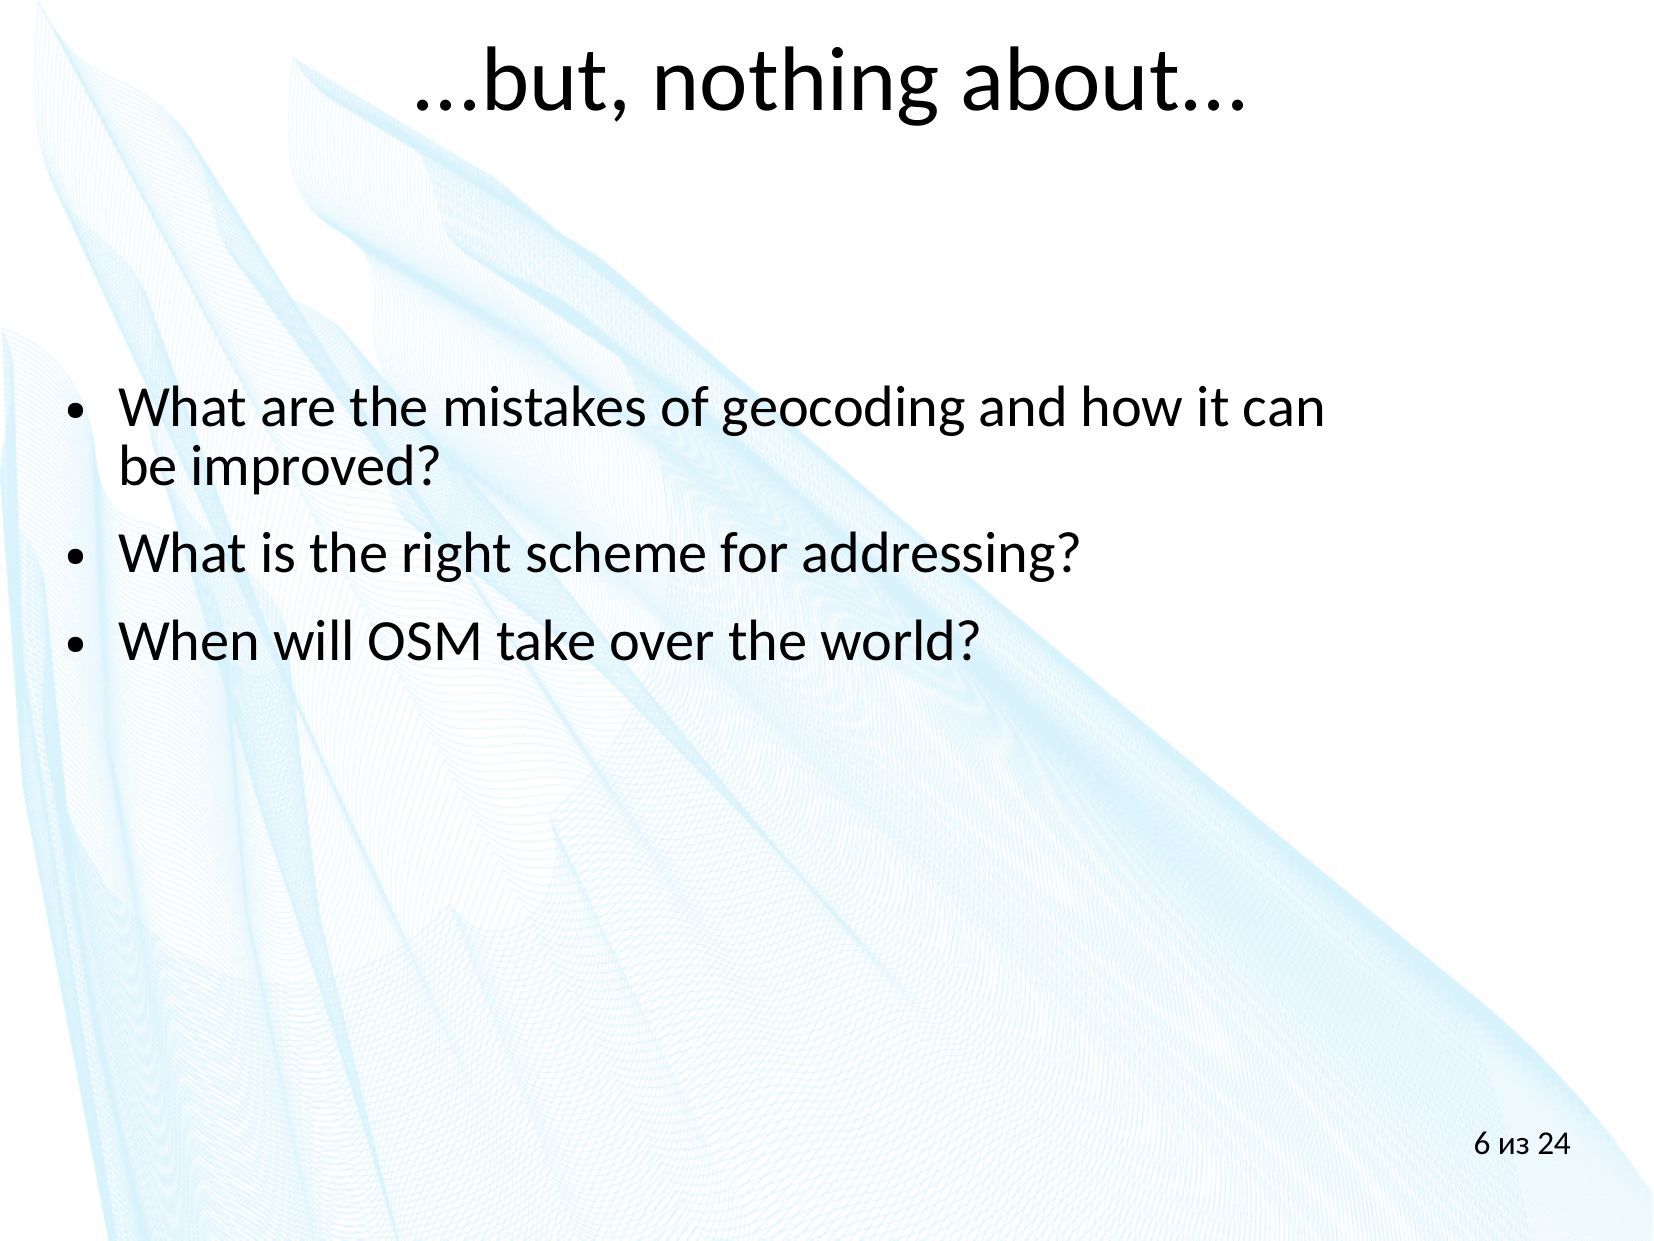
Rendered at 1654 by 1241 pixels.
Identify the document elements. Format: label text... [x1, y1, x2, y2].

title ...but, nothing about... [0, 0, 1648, 192]
list What are the mistakes of geocoding and how it can be improved? What is the right scheme for addressing? When will OSM take over the world? [47, 295, 1347, 922]
picture [0, 0, 1654, 1241]
